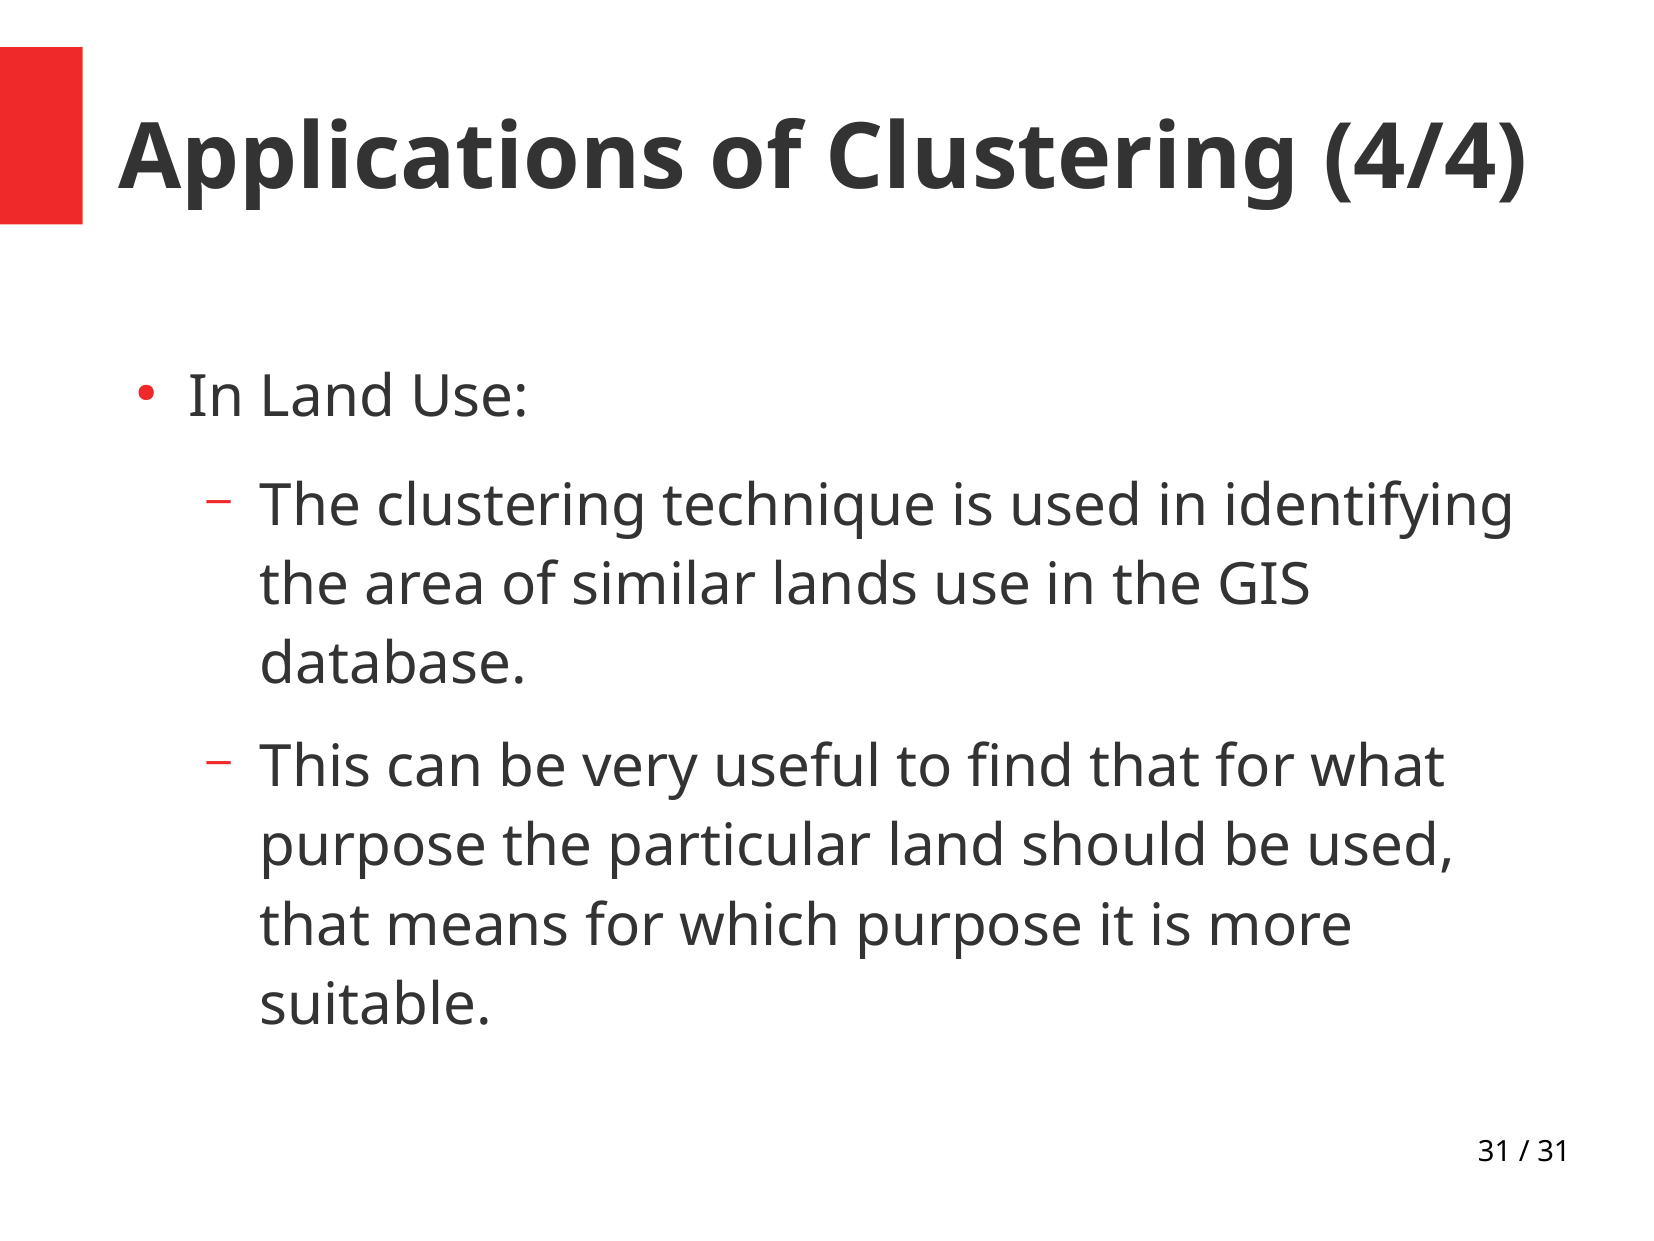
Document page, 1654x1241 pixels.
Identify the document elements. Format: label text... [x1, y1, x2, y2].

title Applications of Clustering (4/4) [118, 49, 1571, 257]
list In Land Use: The clustering technique is used in identifying the area of similar lands use in the GIS database. This can be very useful to find that for what purpose the particular land should be used, that means for which purpose it is more suitable. [118, 354, 1536, 1074]
